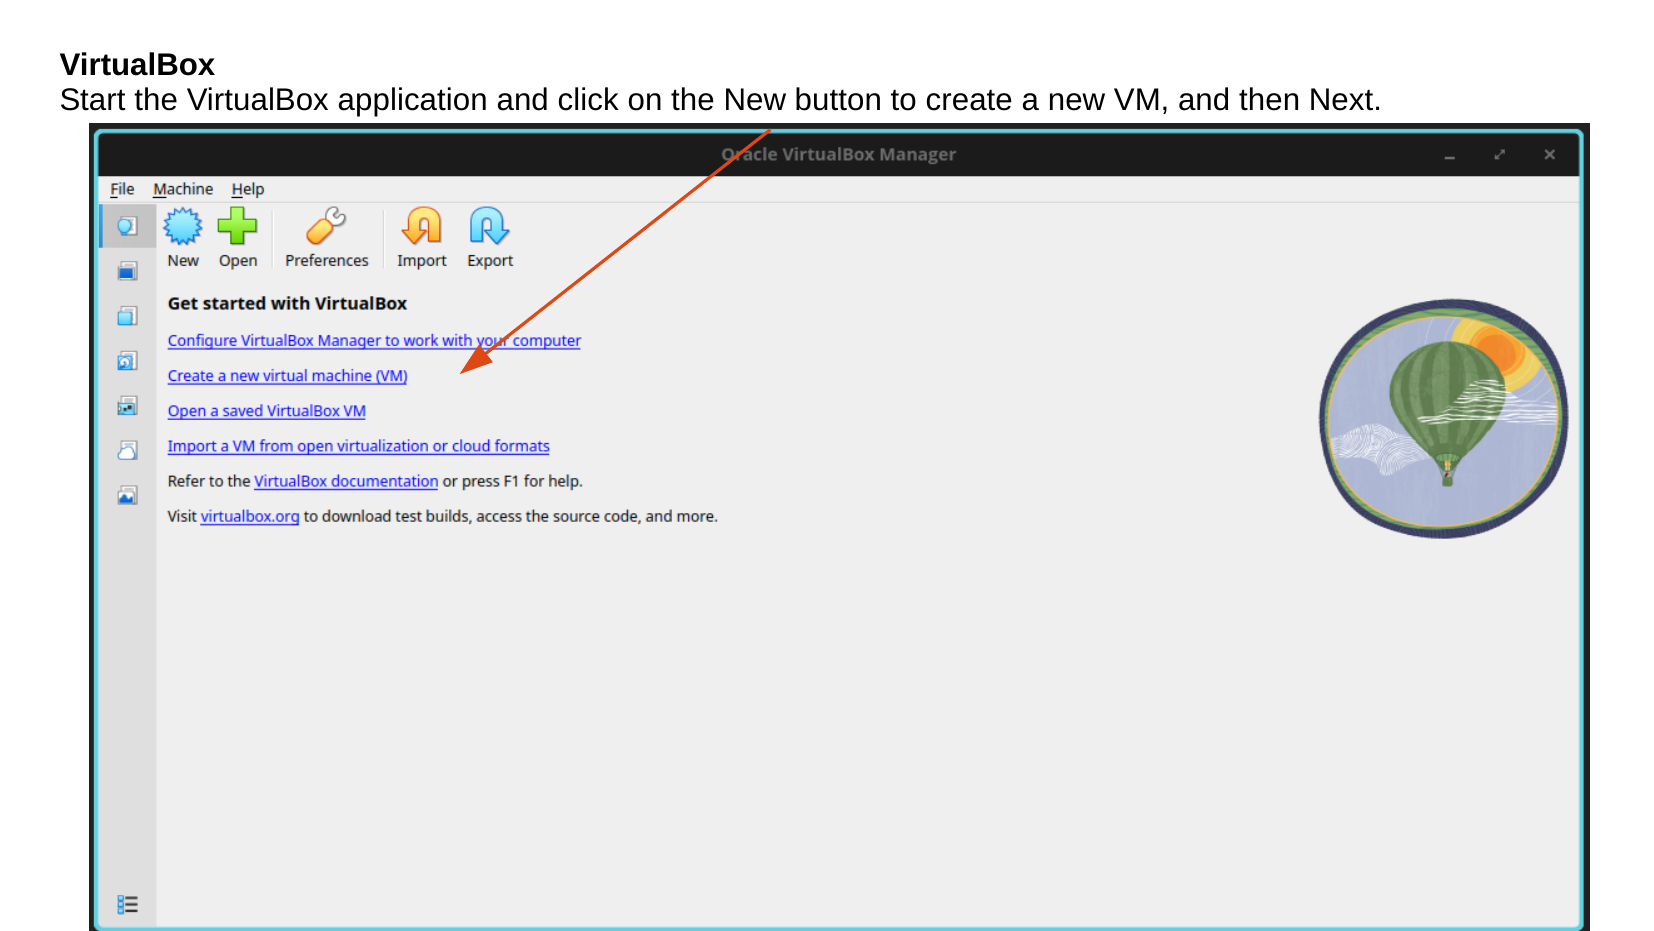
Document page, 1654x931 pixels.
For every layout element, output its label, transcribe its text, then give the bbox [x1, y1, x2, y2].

text_box VirtualBox Start the VirtualBox application and click on the New button to create a new VM, and then Next. [44, 40, 1654, 125]
picture [89, 123, 1590, 931]
